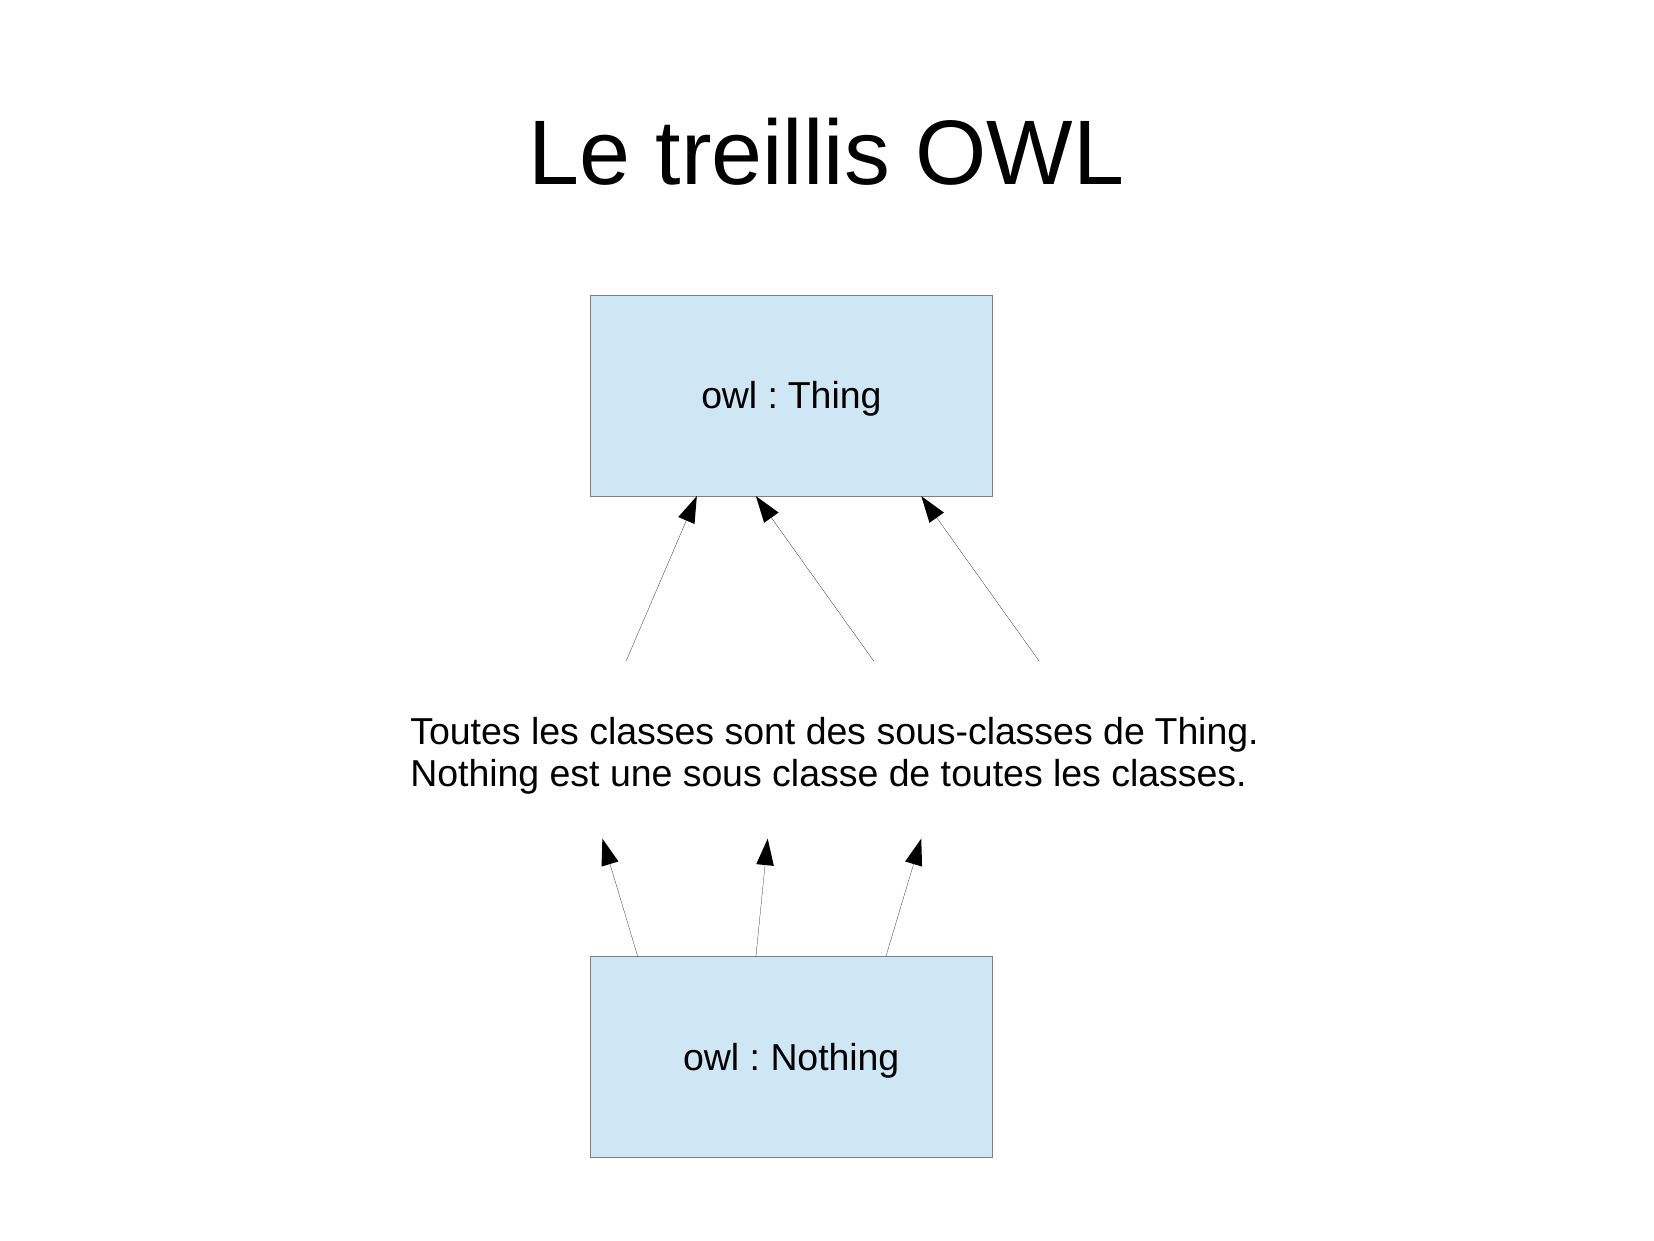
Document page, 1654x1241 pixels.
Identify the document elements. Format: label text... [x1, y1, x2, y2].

text_box owl : Nothing [590, 956, 993, 1158]
text_box Toutes les classes sont des sous-classes de Thing. Nothing est une sous classe de toutes les classes. [395, 702, 1274, 802]
text_box owl : Thing [590, 295, 993, 497]
title Le treillis OWL [82, 49, 1571, 257]
